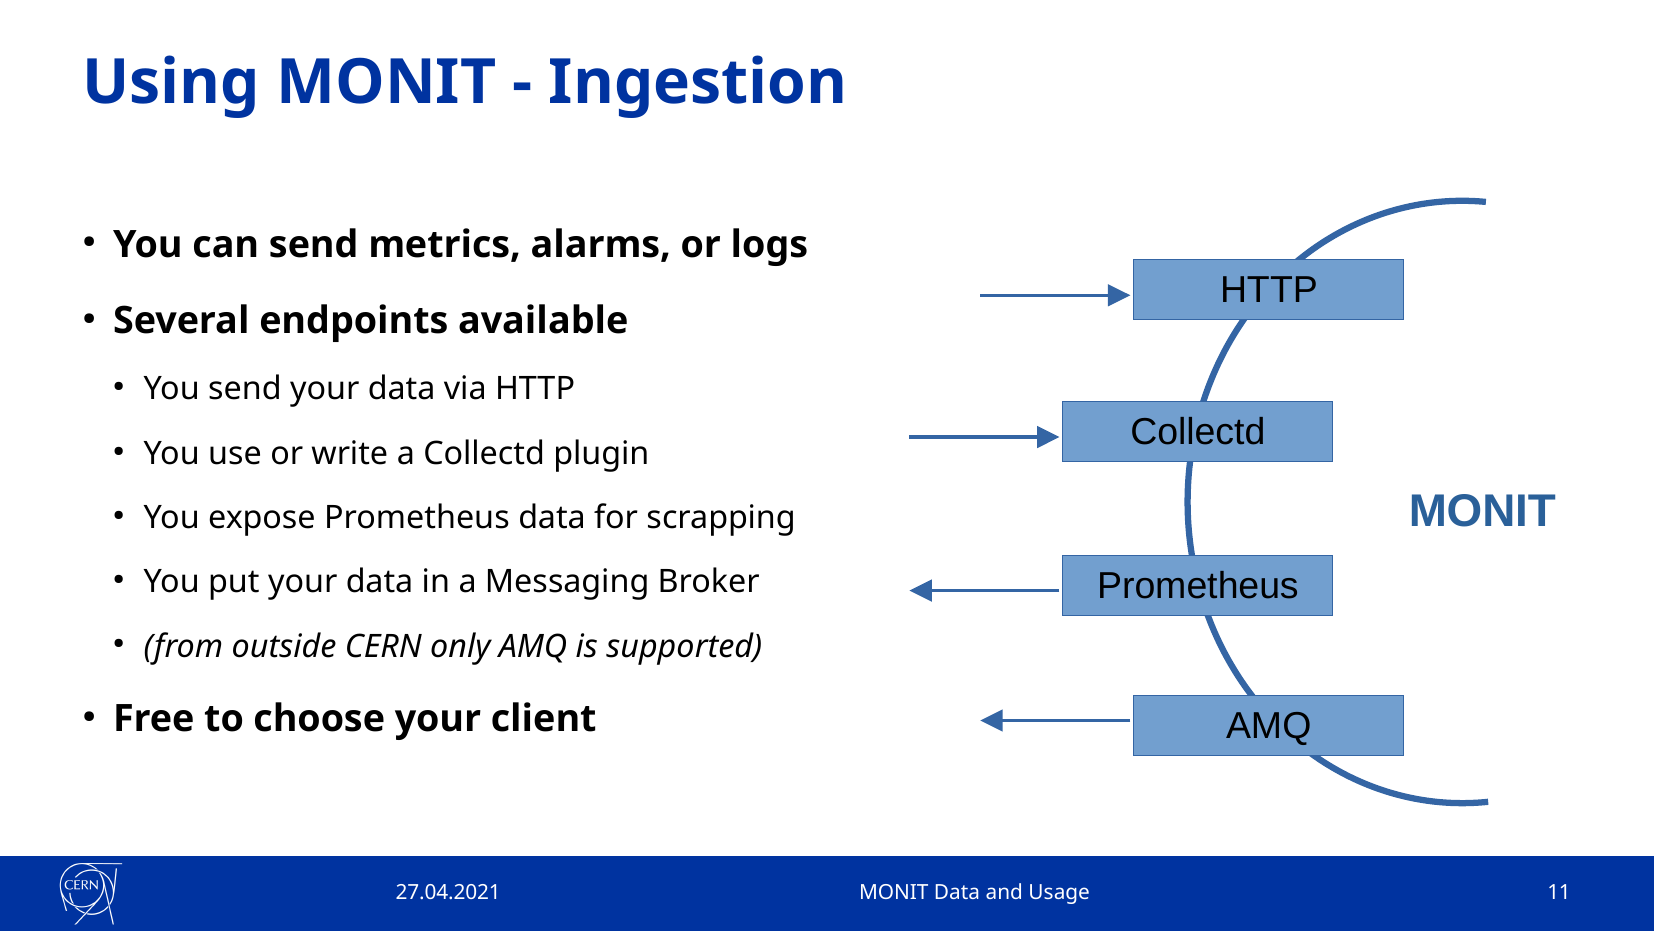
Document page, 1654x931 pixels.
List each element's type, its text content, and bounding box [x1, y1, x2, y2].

text_box Prometheus [1062, 555, 1333, 616]
picture [56, 859, 127, 928]
list You can send metrics, alarms, or logs Several endpoints available You send your data via HTTP You use or write a Collectd plugin You expose Prometheus data for scrapping You put your data in a Messaging Broker (from outside CERN only AMQ is supported) Free to choose your client [82, 217, 809, 827]
text_box AMQ [1133, 695, 1404, 756]
title Using MONIT - Ingestion [82, 37, 1571, 193]
text_box Collectd [1062, 401, 1333, 462]
text_box MONIT [1393, 477, 1571, 544]
text_box HTTP [1133, 259, 1404, 320]
